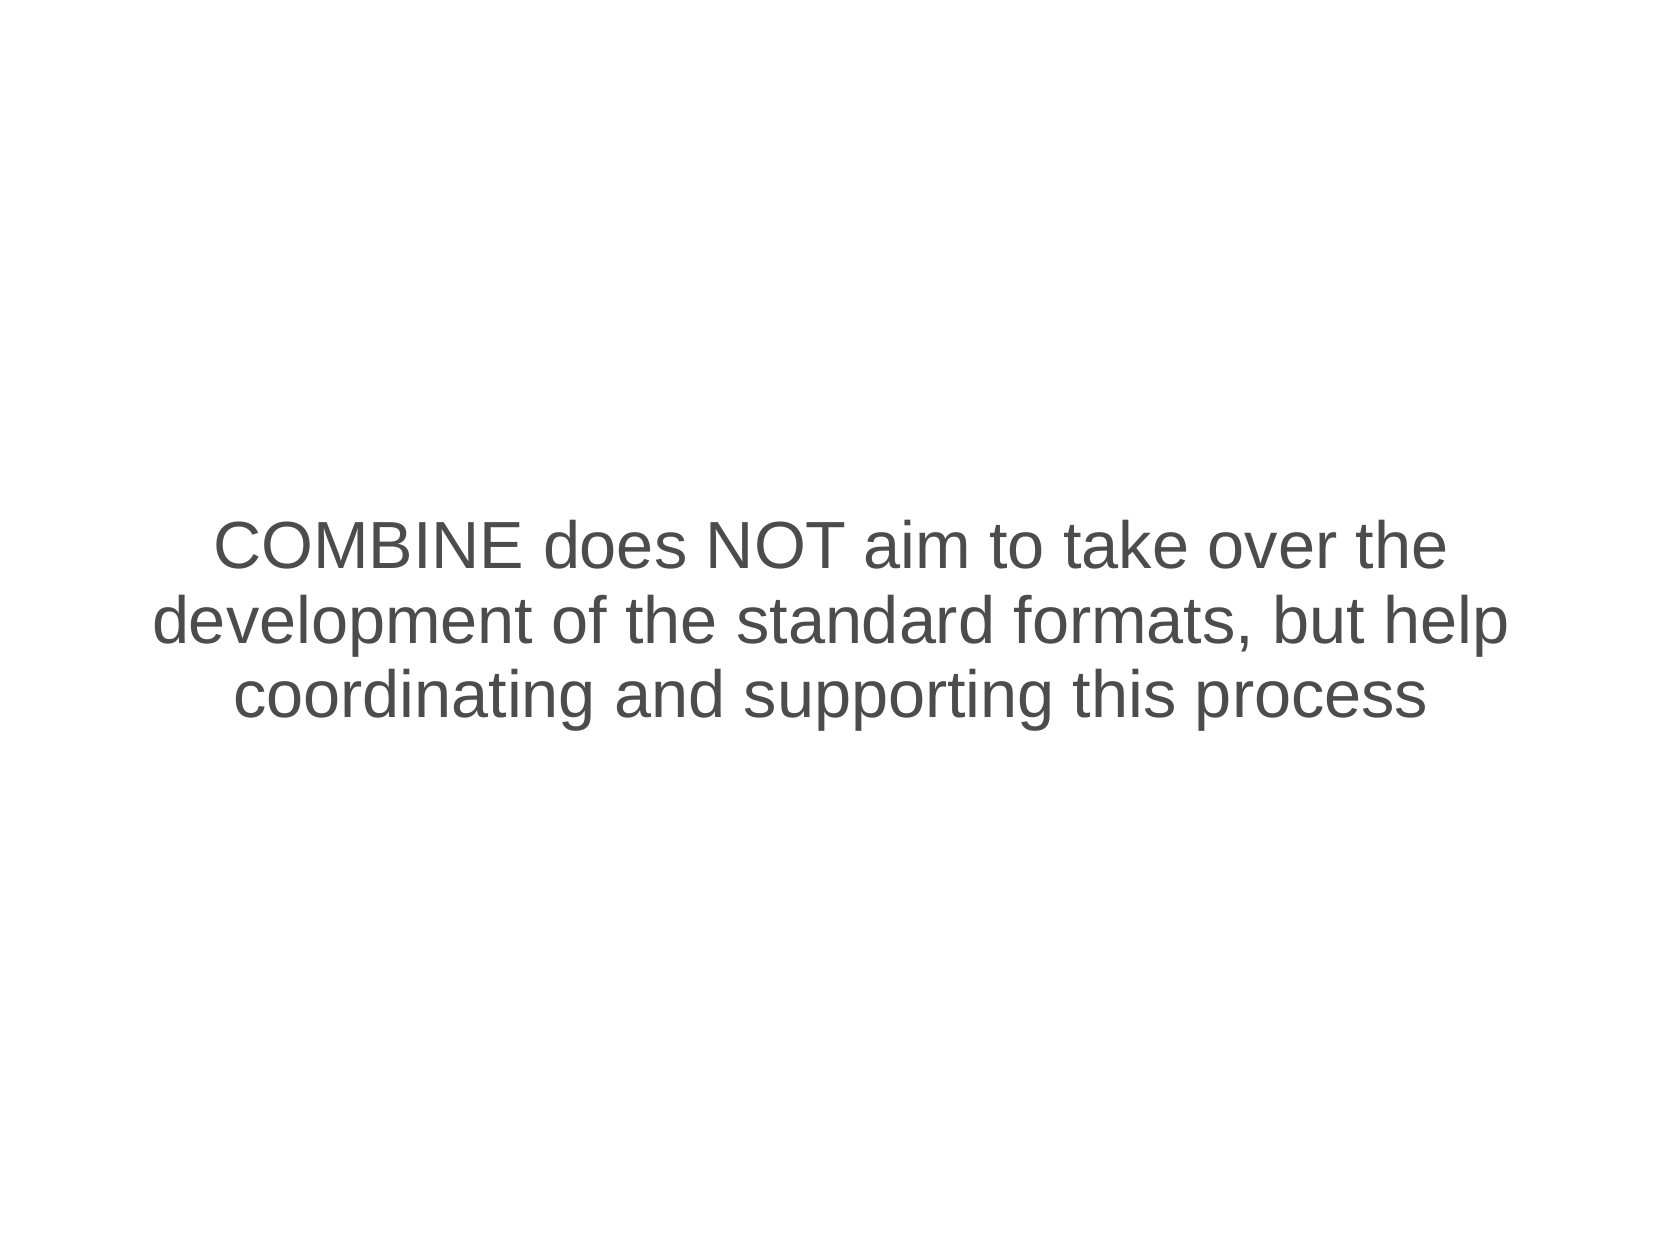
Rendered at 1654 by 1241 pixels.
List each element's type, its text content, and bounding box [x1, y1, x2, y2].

subtitle COMBINE does NOT aim to take over the development of the standard formats, but help coordinating and supporting this process [70, 0, 1593, 1241]
